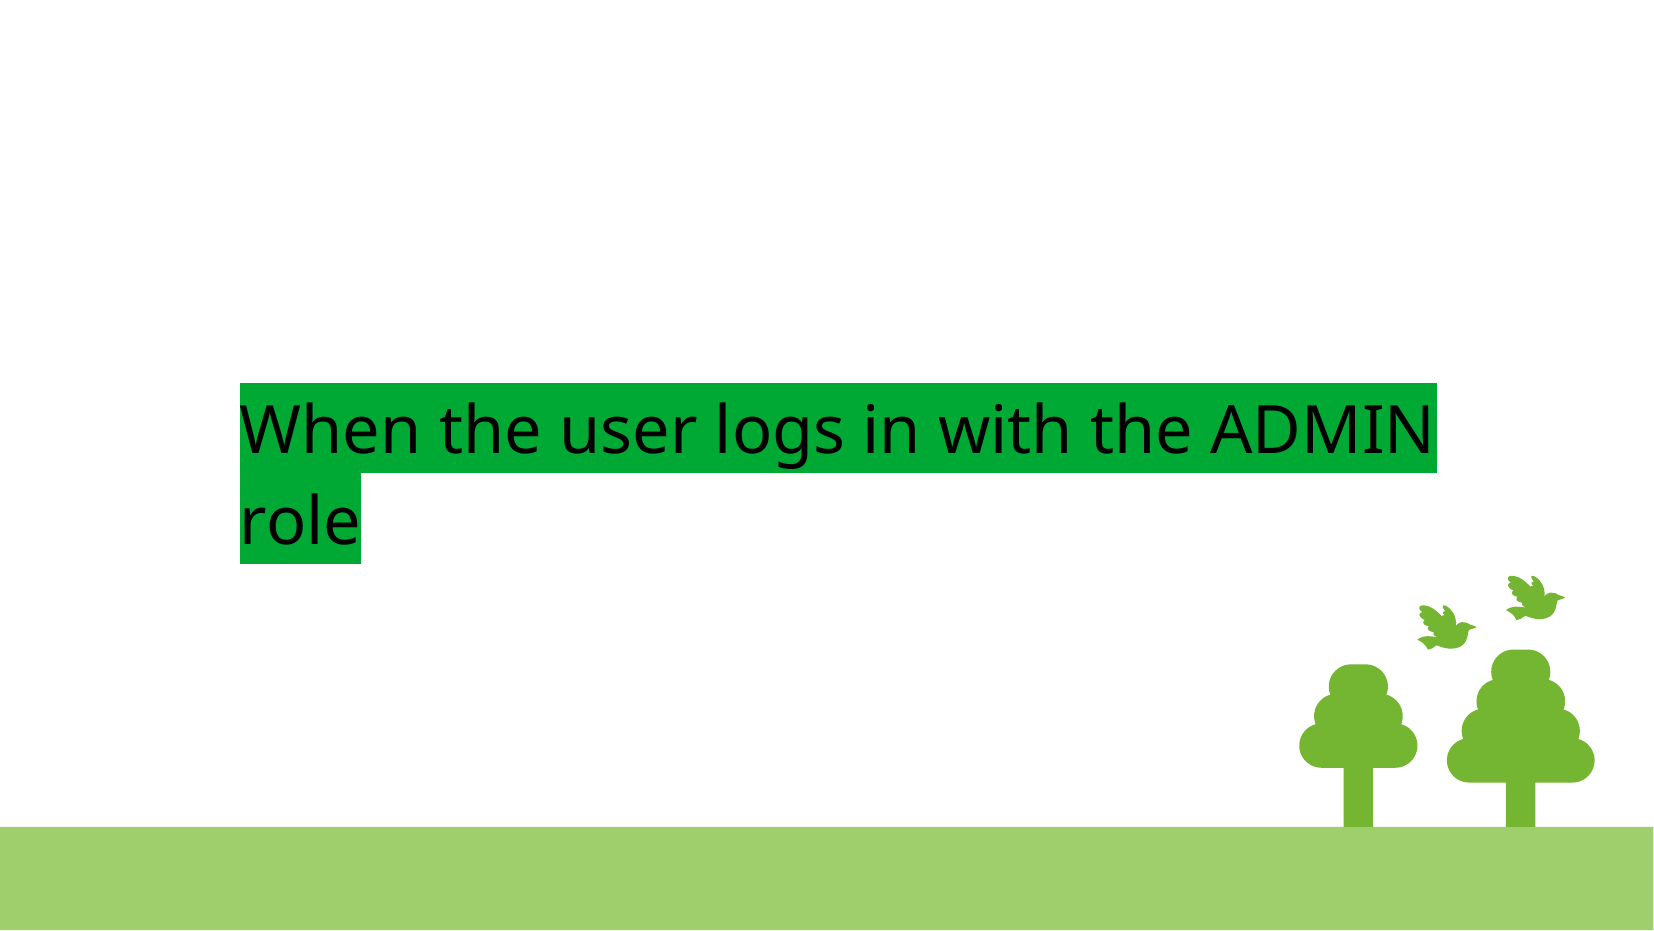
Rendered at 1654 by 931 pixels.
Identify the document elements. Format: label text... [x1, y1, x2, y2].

text_box When the user logs in with the ADMIN role [225, 375, 1463, 563]
